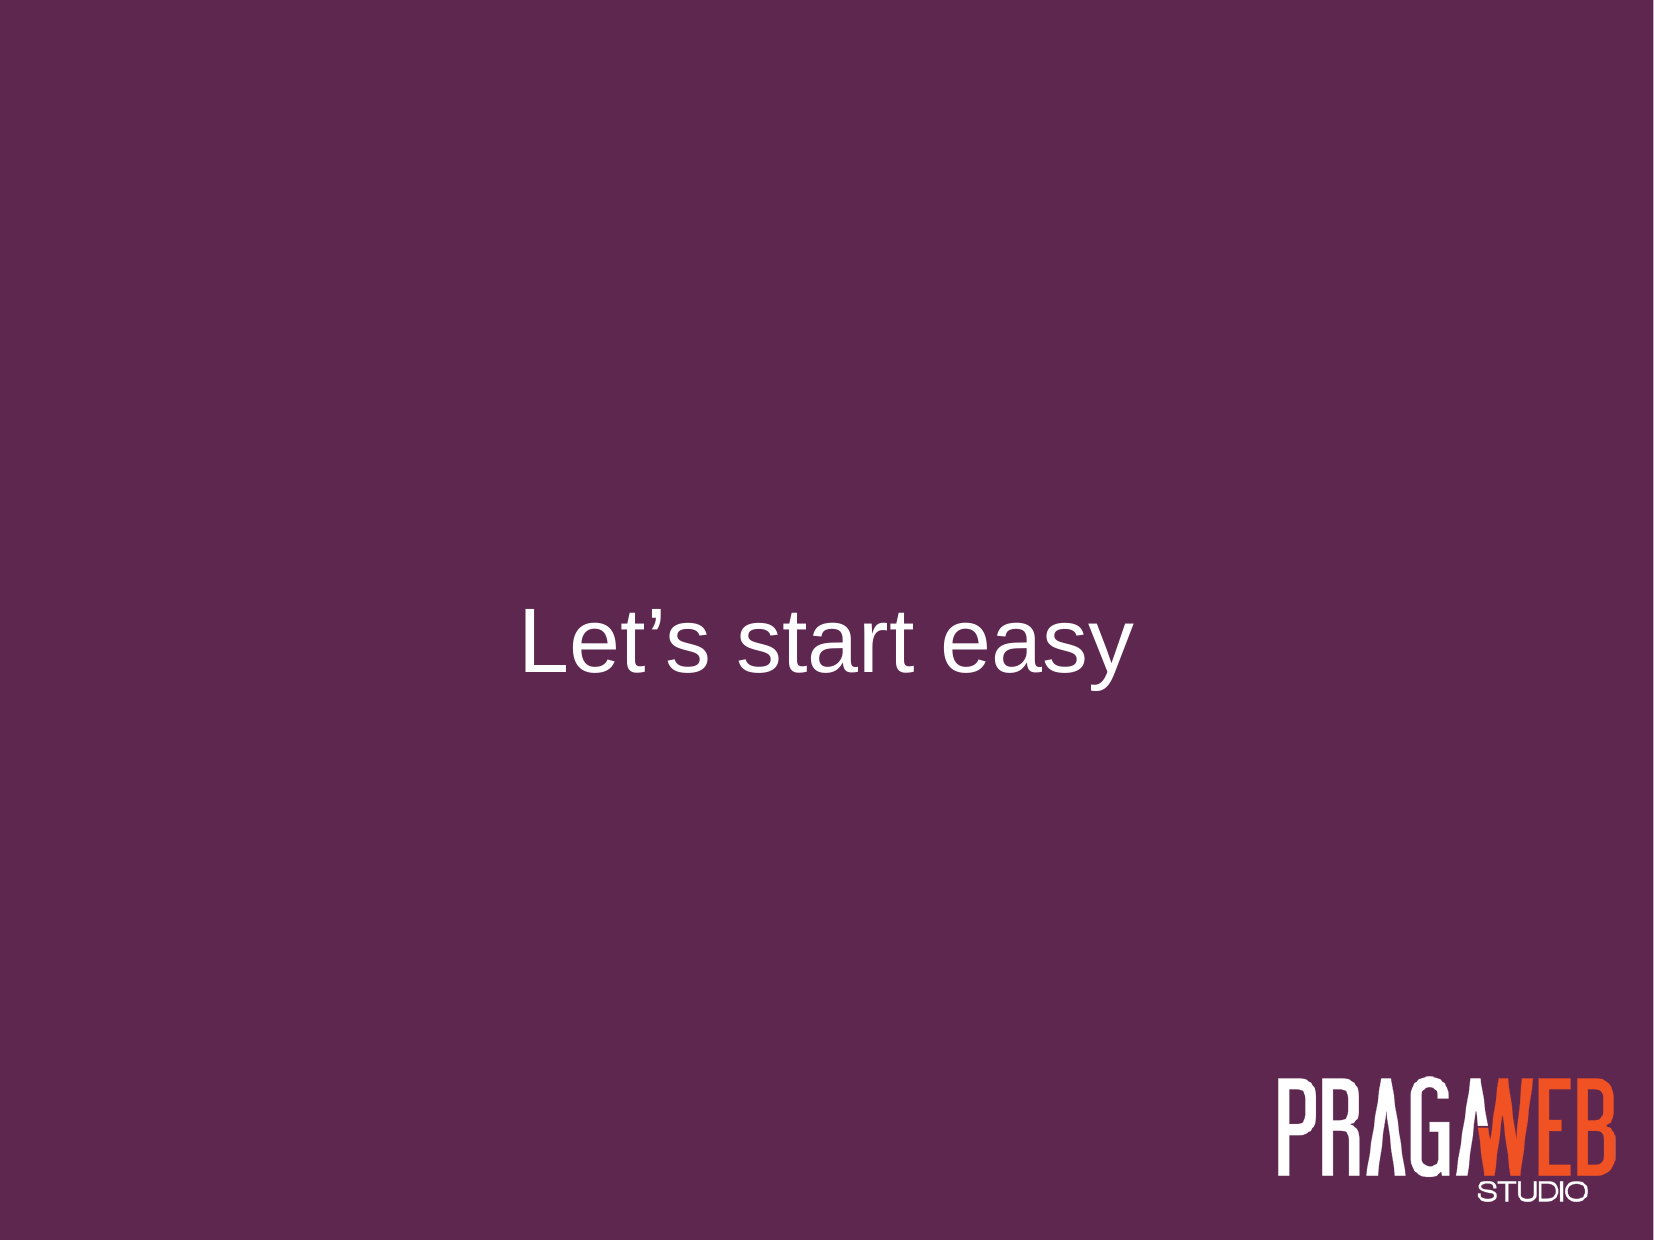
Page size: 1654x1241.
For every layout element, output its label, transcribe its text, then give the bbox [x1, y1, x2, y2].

title Let’s start easy [82, 537, 1571, 745]
picture [1240, 1062, 1639, 1218]
